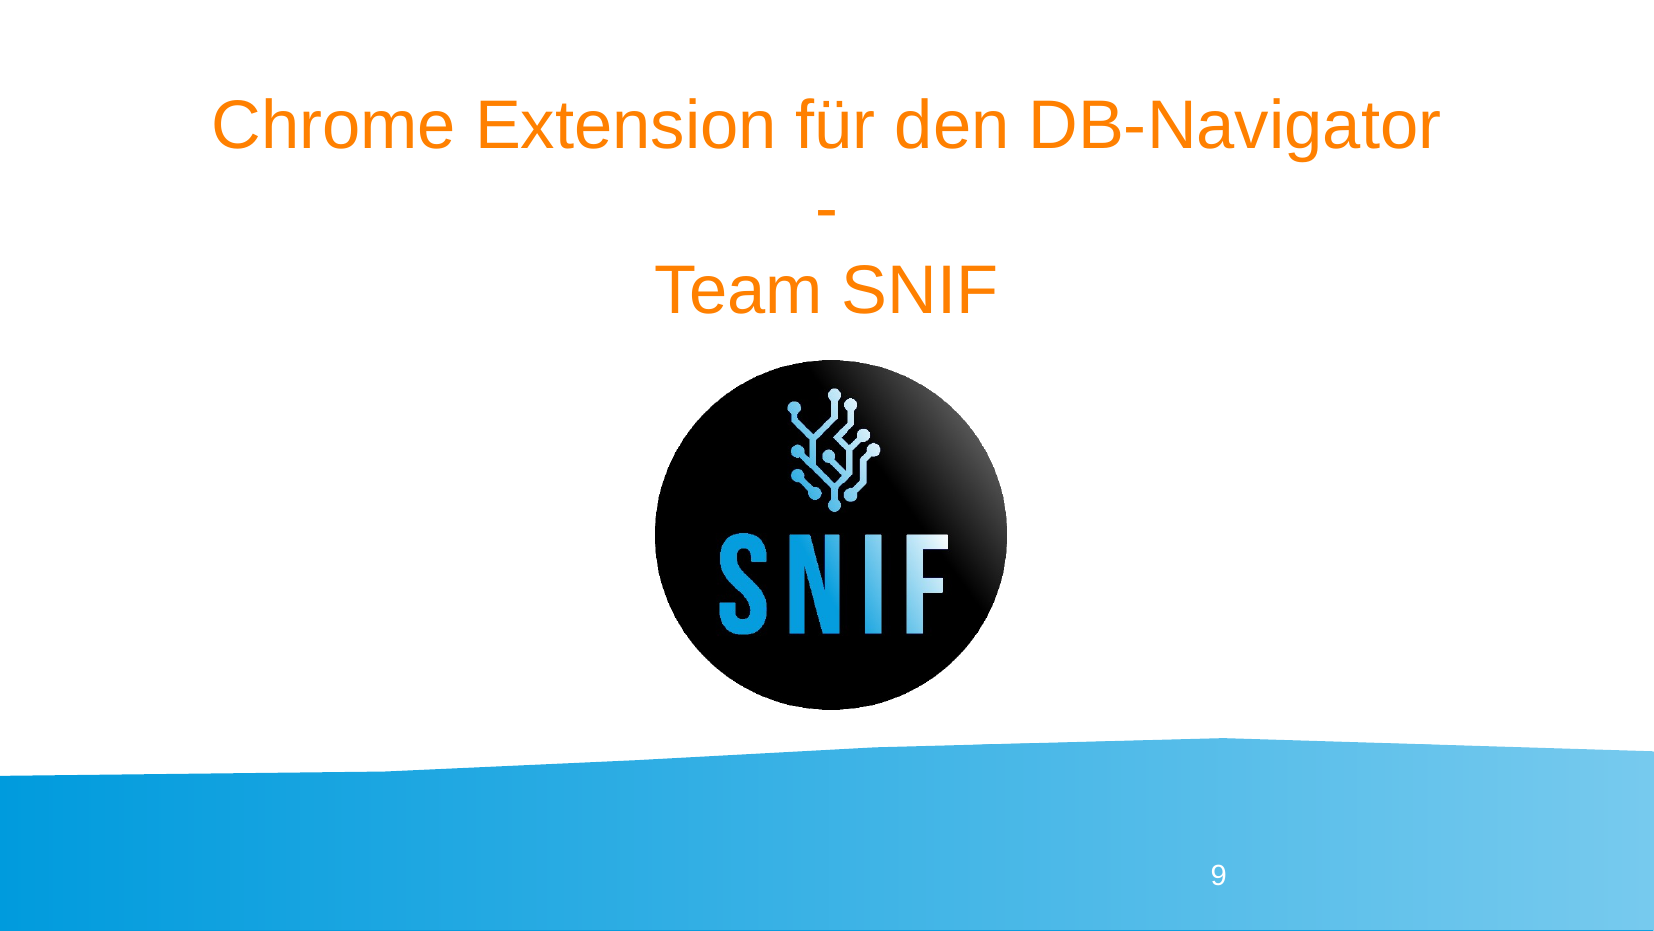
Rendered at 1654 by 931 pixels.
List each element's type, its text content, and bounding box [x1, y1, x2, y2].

picture [510, 286, 1152, 768]
title Chrome Extension für den DB-Navigator - Team SNIF [88, 88, 1565, 319]
